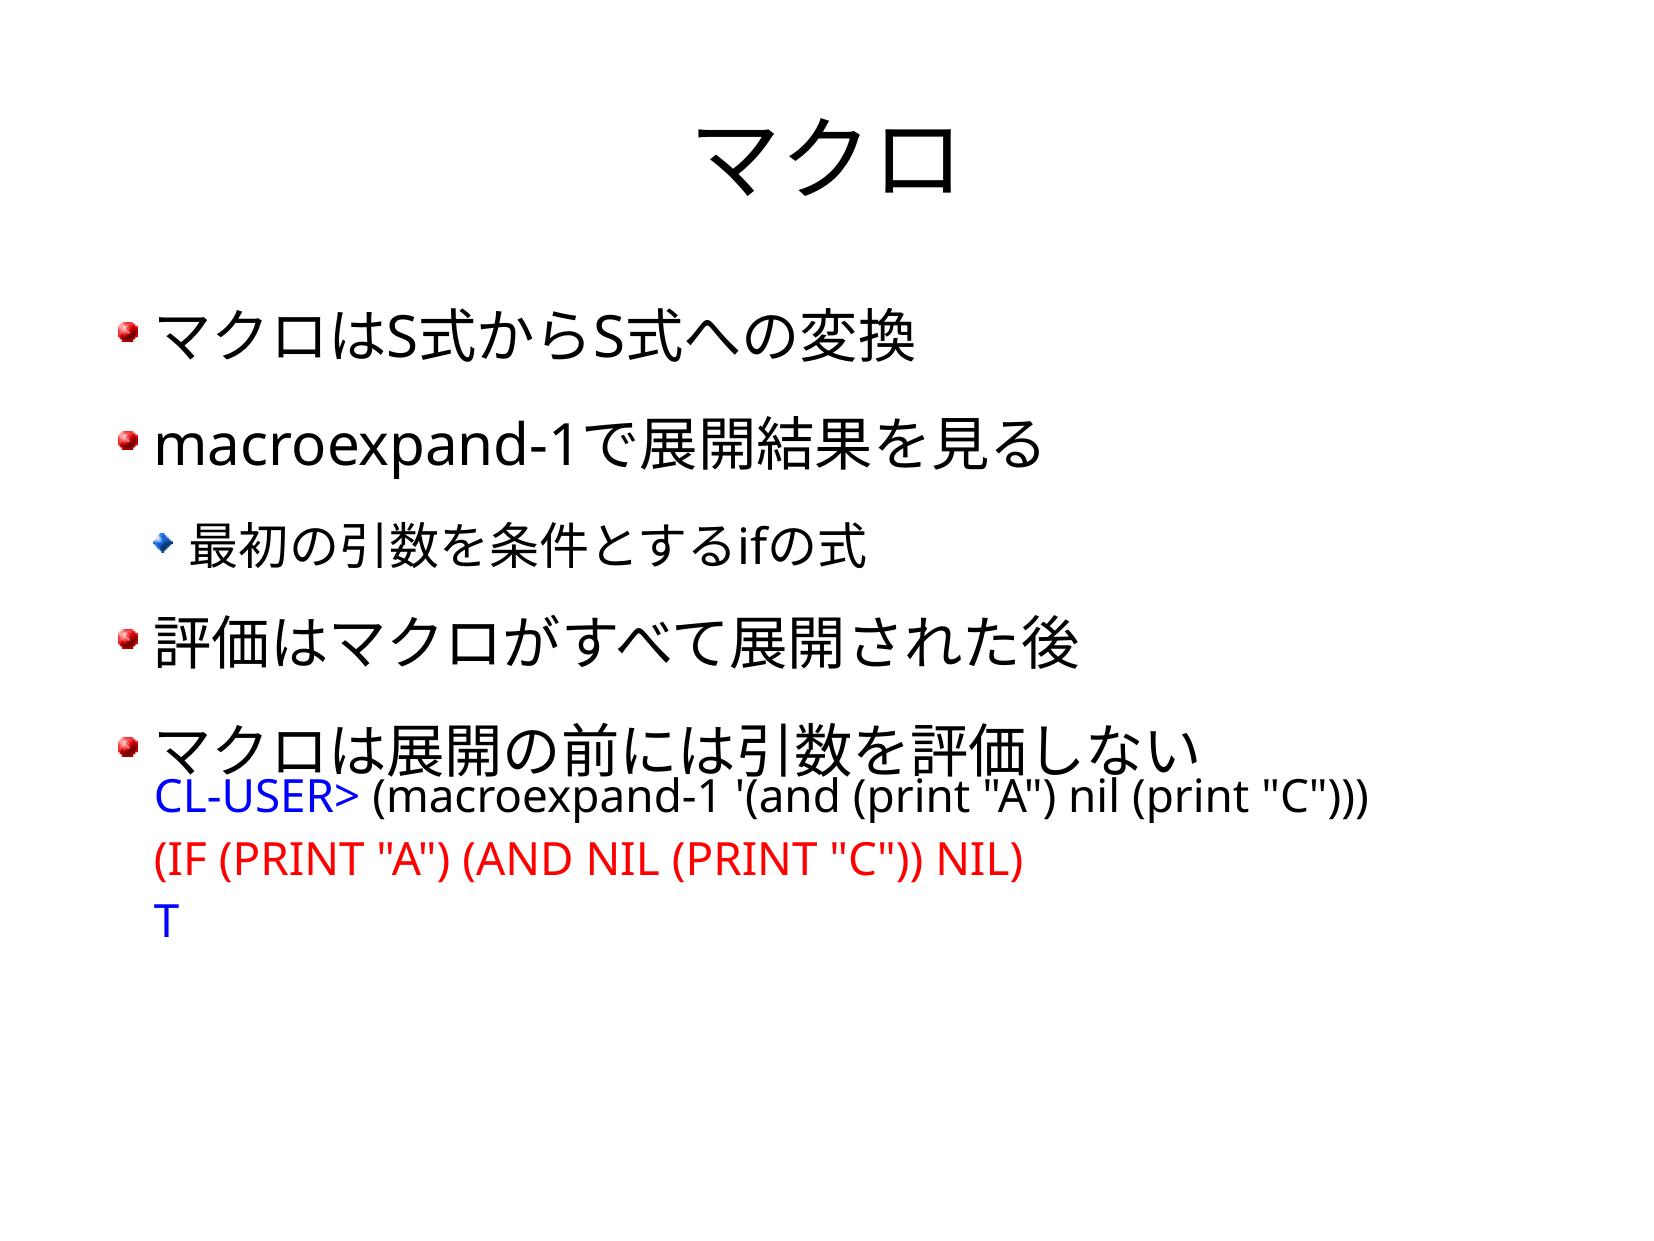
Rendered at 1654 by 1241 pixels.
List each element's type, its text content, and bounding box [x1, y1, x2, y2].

title マクロ [82, 56, 1571, 250]
list マクロはS式からS式への変換 macroexpand-1で展開結果を見る 最初の引数を条件とするifの式 評価はマクロがすべて展開された後 マクロは展開の前には引数を評価しない [82, 290, 1571, 1109]
text_box CL-USER> (macroexpand-1 '(and (print "A") nil (print "C"))) (IF (PRINT "A") (AND NIL (PRINT "C")) NIL) T [139, 755, 1554, 934]
